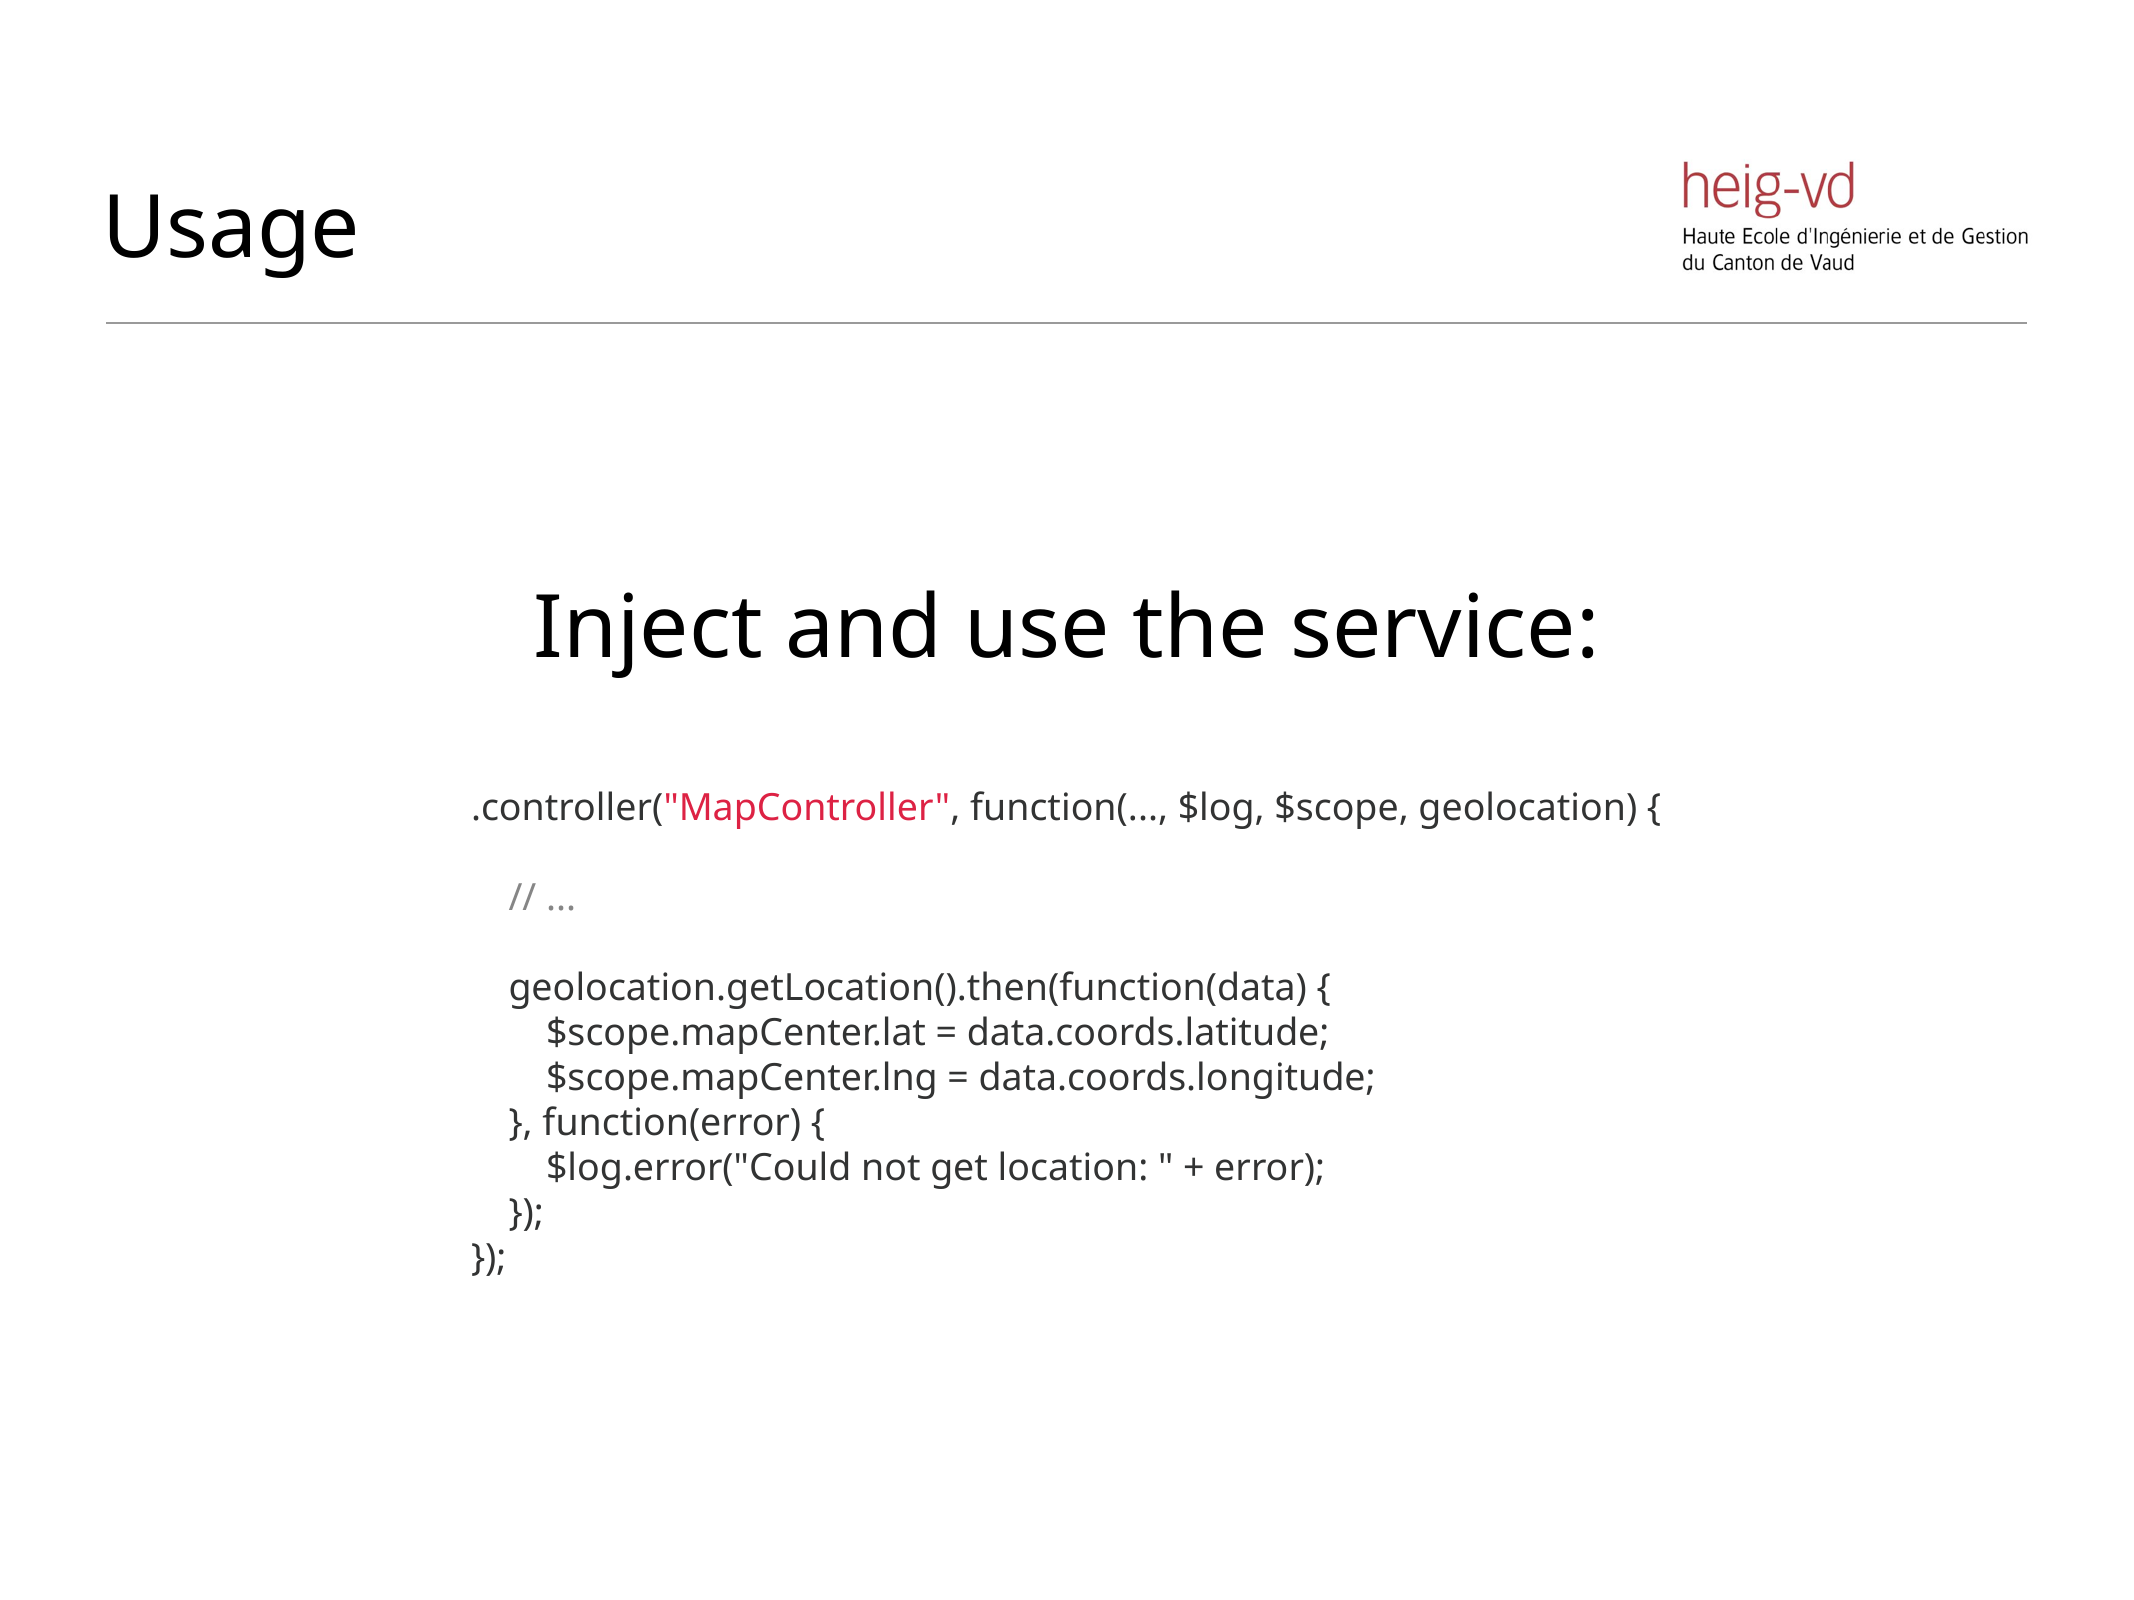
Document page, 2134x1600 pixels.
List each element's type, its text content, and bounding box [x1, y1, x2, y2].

text_box Inject and use the service: [525, 561, 1608, 684]
title Usage [93, 54, 2040, 284]
text_box .controller("MapController", function(..., $log, $scope, geolocation) { // ... geolocation.getLocation().then(function(data) { $scope.mapCenter.lat = data.coords.latitude; $scope.mapCenter.lng = data.coords.longitude; }, function(error) { $log.error("Could not get location: " + error); }); }); [462, 774, 1671, 1287]
